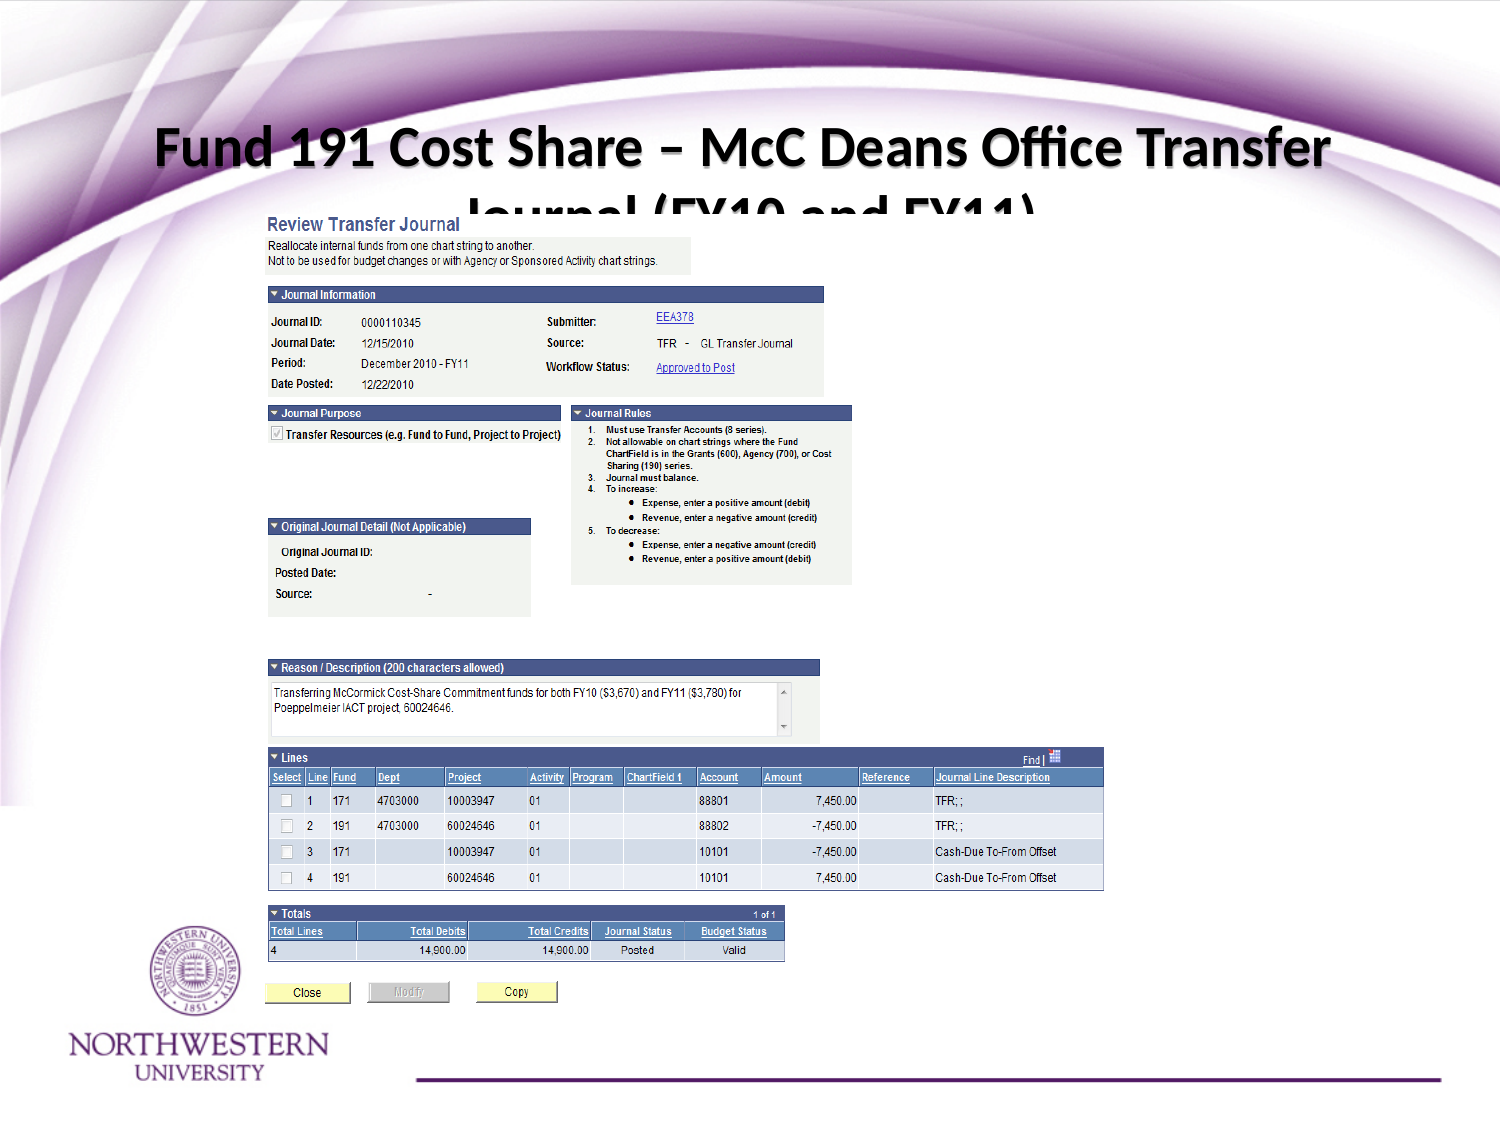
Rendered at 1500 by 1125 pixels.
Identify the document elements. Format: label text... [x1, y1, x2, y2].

title Fund 191 Cost Share – McC Deans Office Transfer Journal (FY10 and FY11) [75, 101, 1426, 215]
picture [265, 214, 1165, 1018]
